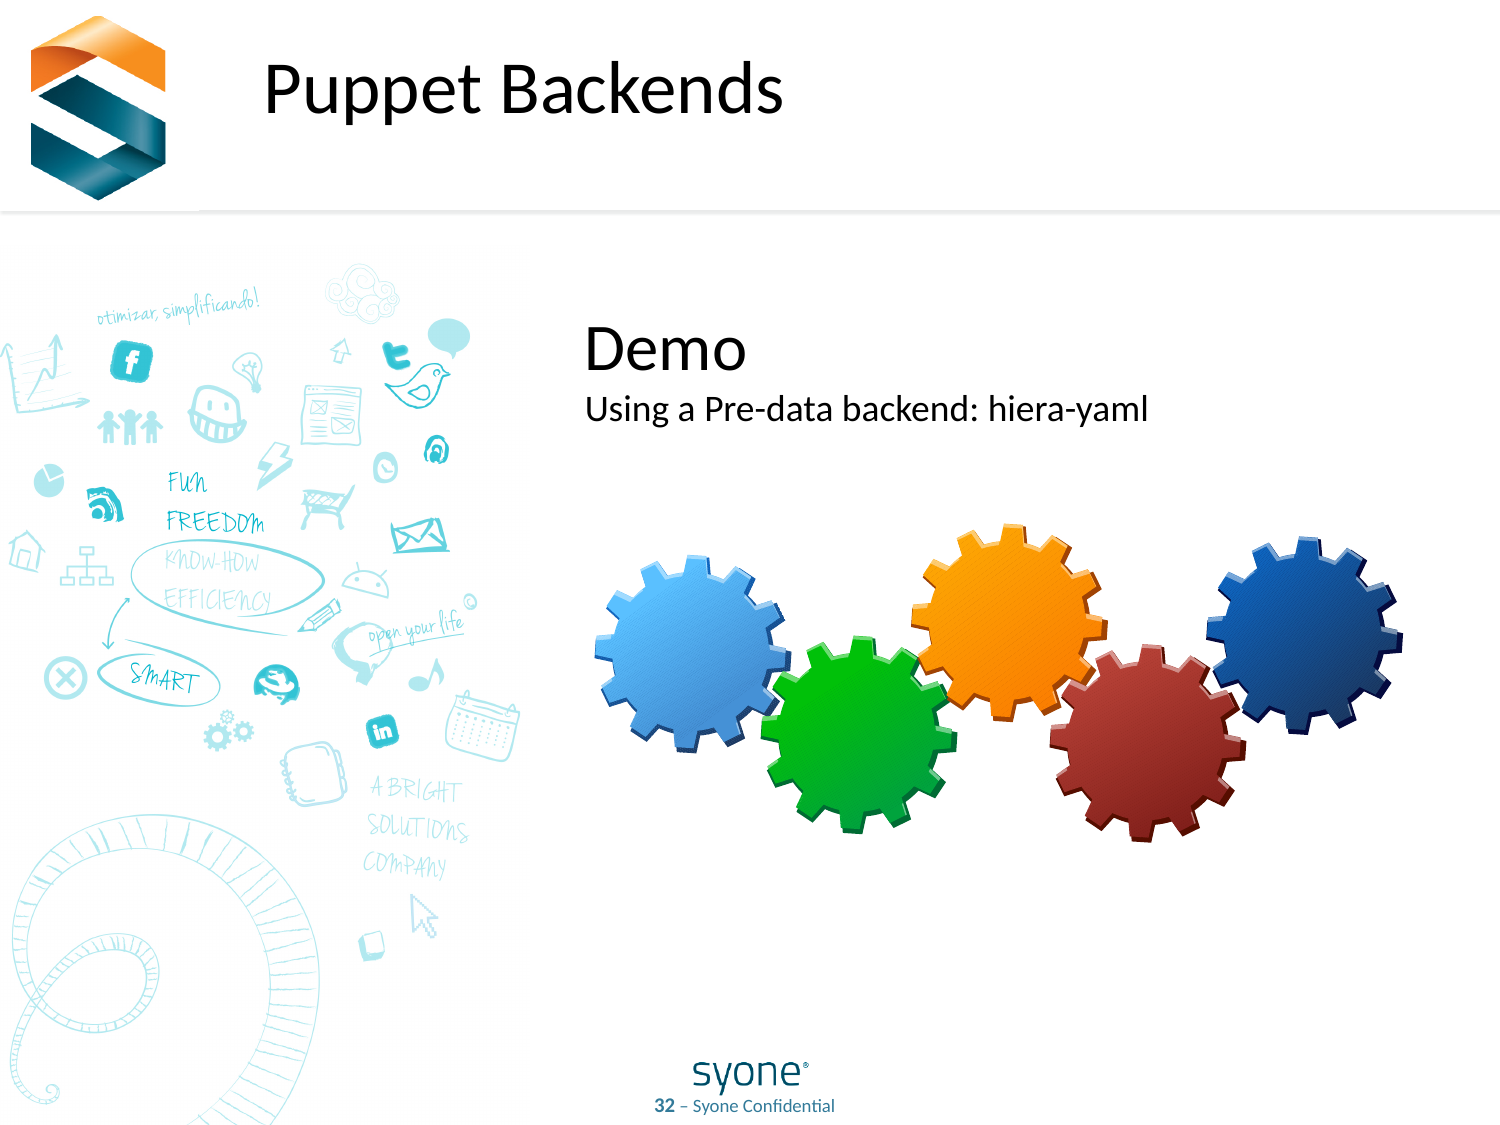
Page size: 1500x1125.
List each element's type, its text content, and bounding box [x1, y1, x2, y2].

picture [0, 245, 530, 1125]
picture [0, 0, 1500, 219]
picture [578, 507, 1420, 863]
title Puppet Backends [248, 37, 1355, 129]
picture [687, 1056, 813, 1098]
title Demo Using a Pre-data backend: hiera-yaml [569, 307, 1440, 425]
